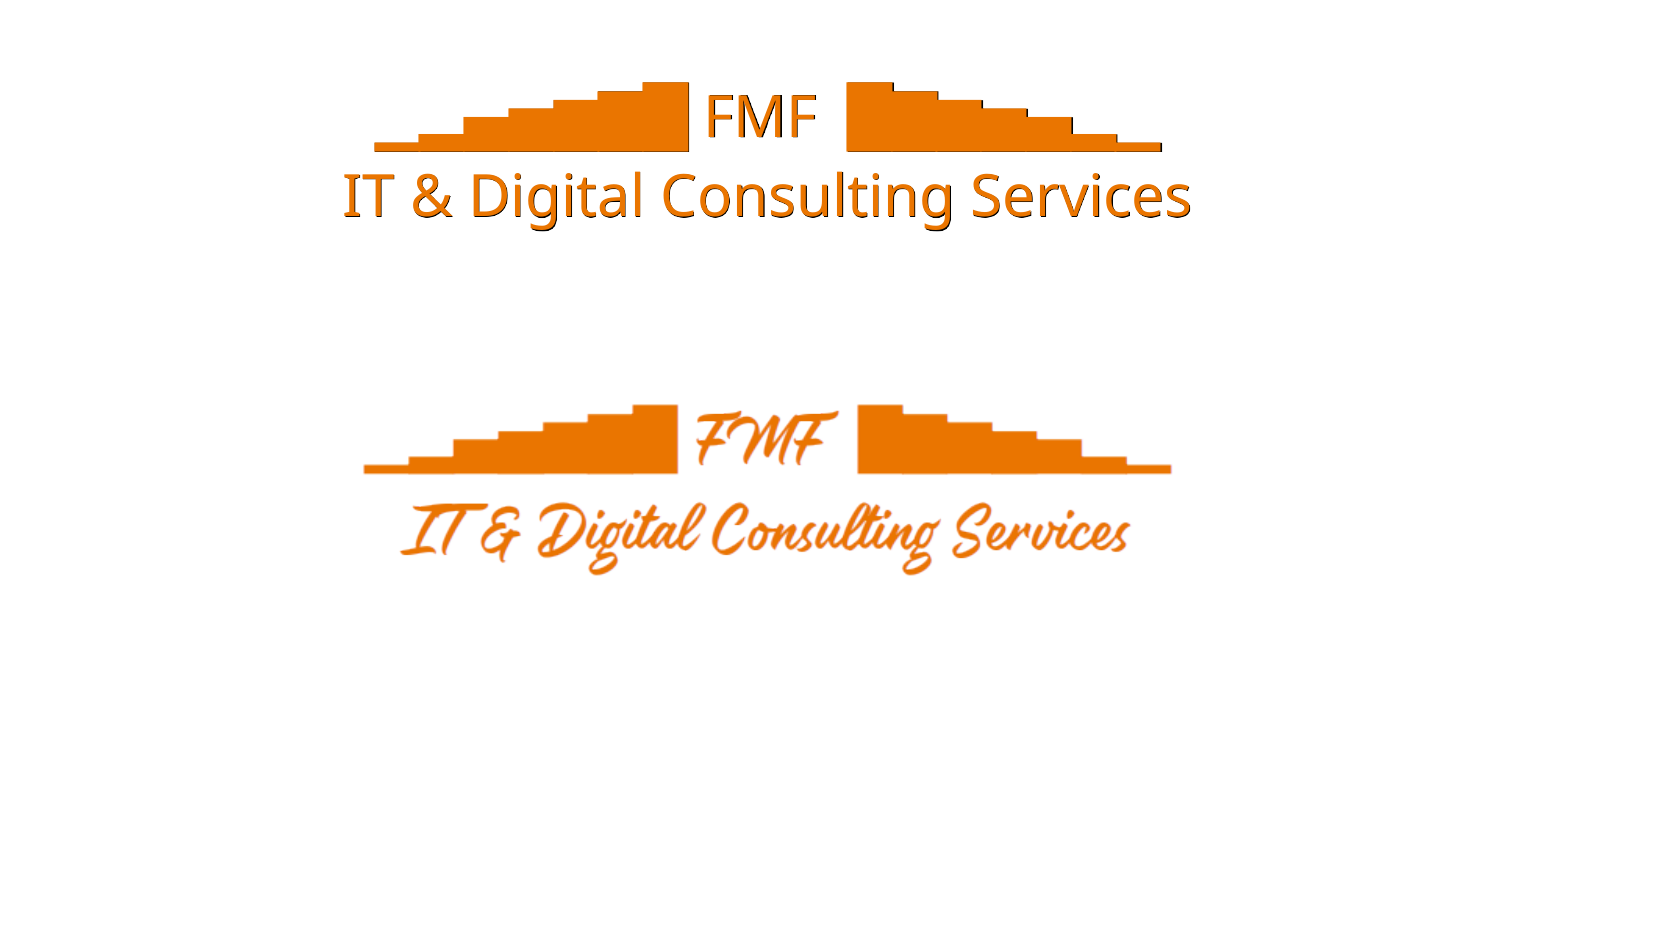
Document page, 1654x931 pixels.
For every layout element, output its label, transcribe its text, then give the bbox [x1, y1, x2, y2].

picture [307, 373, 1229, 609]
title ▁▂▄▅▆▇█ FMF █▇▆▅▄▂▁ IT & Digital Consulting Services [307, 37, 1229, 272]
